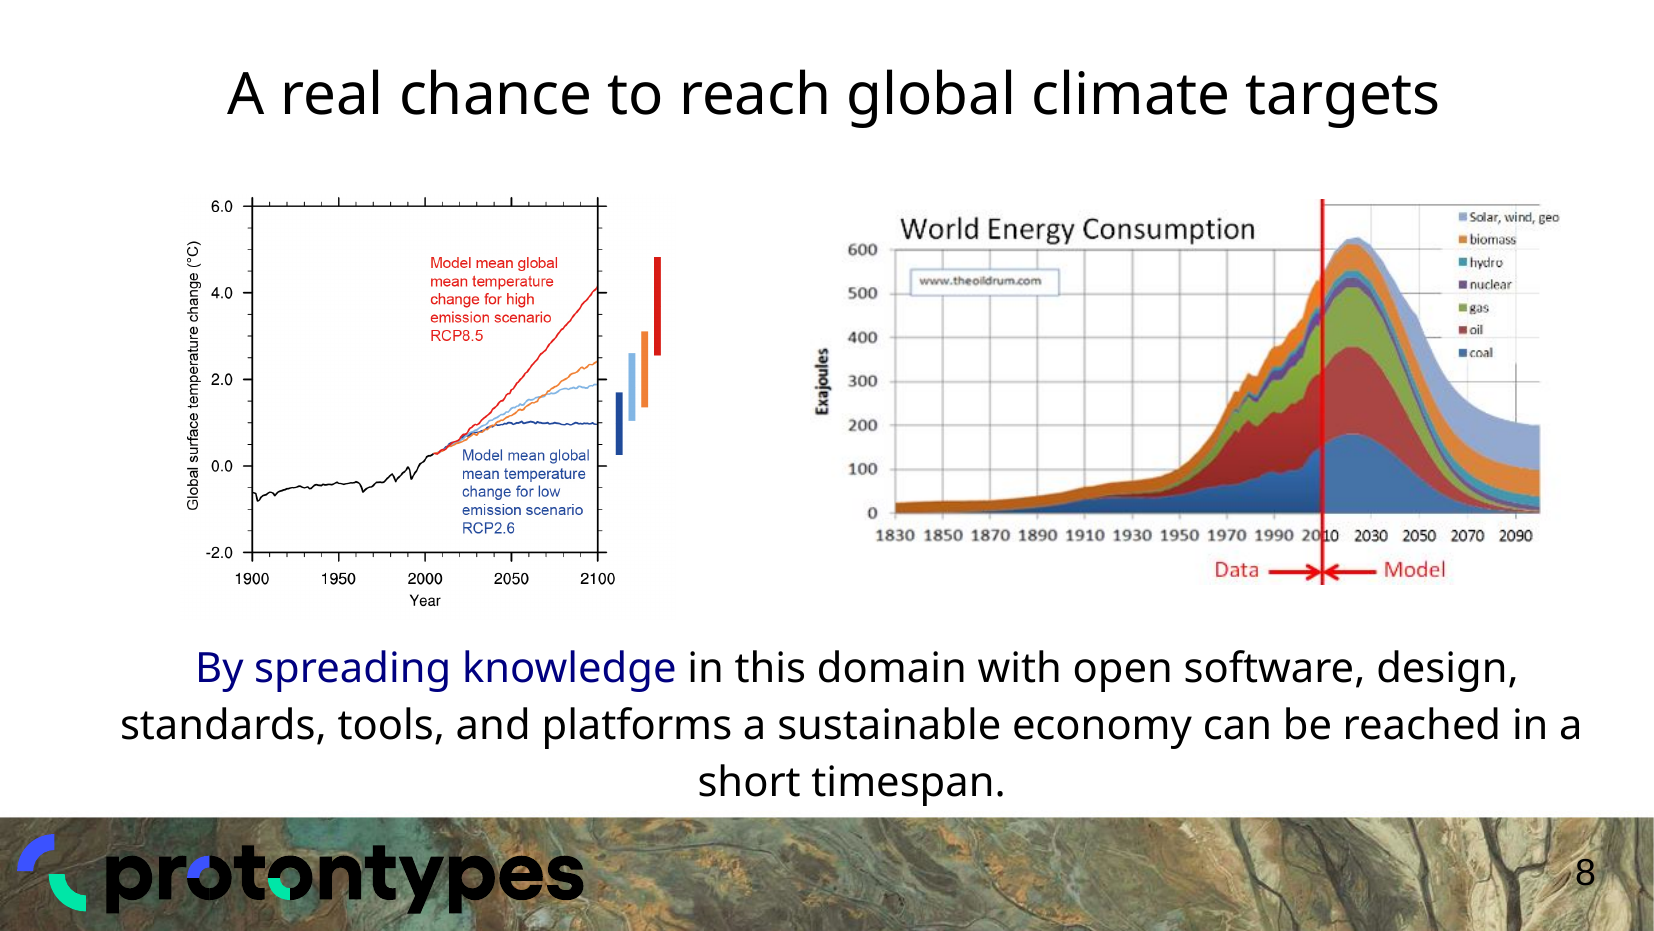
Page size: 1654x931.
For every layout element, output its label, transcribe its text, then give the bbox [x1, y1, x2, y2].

picture [0, 0, 1654, 931]
title A real chance to reach global climate targets [82, 37, 1571, 148]
text_box By spreading knowledge in this domain with open software, design, standards, tools, and platforms a sustainable economy can be reached in a short timespan. [105, 630, 1599, 816]
